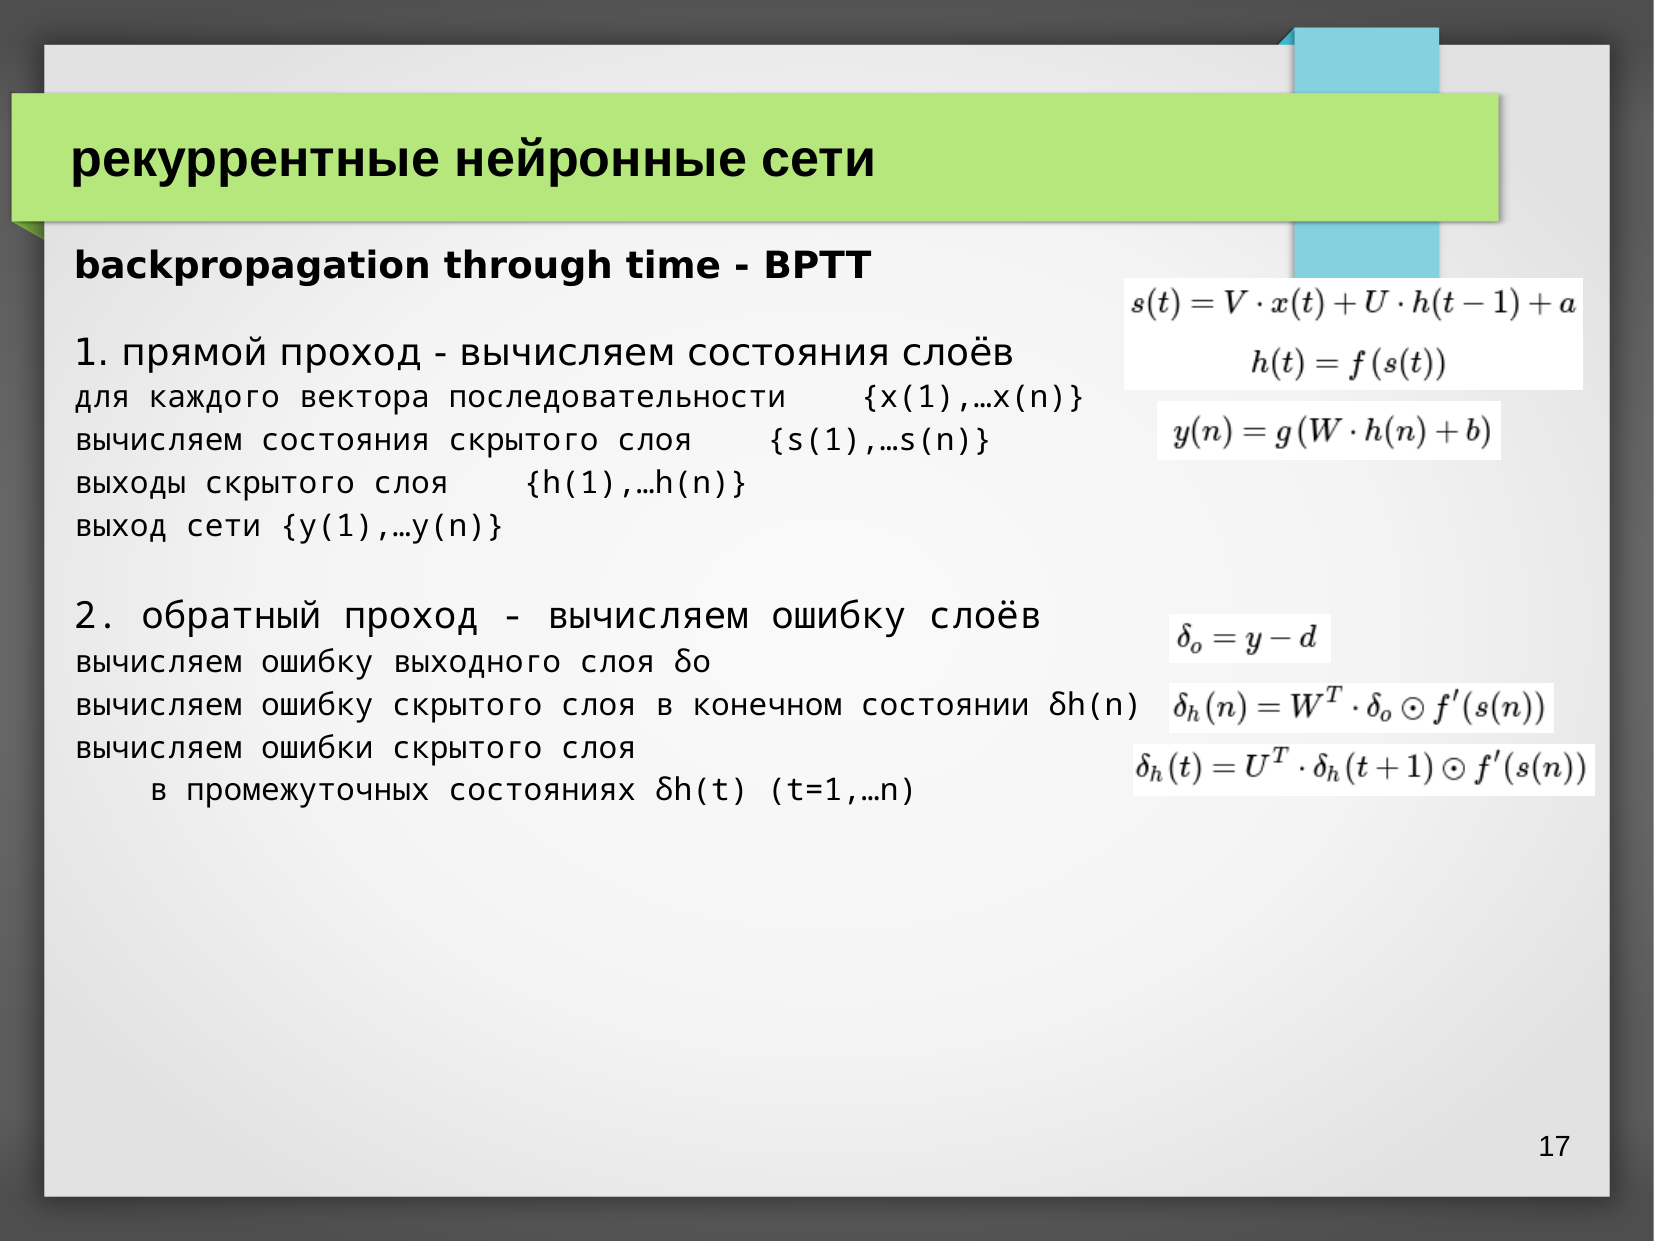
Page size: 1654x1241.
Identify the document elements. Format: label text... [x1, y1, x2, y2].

text_box backpropagation through time - BPTT 1. прямой проход - вычисляем состояния слоёв для каждого вектора последовательности {x(1),…x(n)} вычисляем состояния скрытого слоя {s(1),…s(n)} выходы скрытого слоя {h(1),…h(n)} выход сети {y(1),…y(n)} 2. обратный проход - вычисляем ошибку слоёв вычисляем ошибку выходного слоя δo вычисляем ошибку скрытого слоя в конечном состоянии δh(n) вычисляем ошибки скрытого слоя в промежуточных состояниях δh(t) (t=1,…n) [59, 236, 1193, 1117]
title рекуррентные нейронные сети [70, 118, 1205, 199]
picture [0, 0, 1654, 1241]
